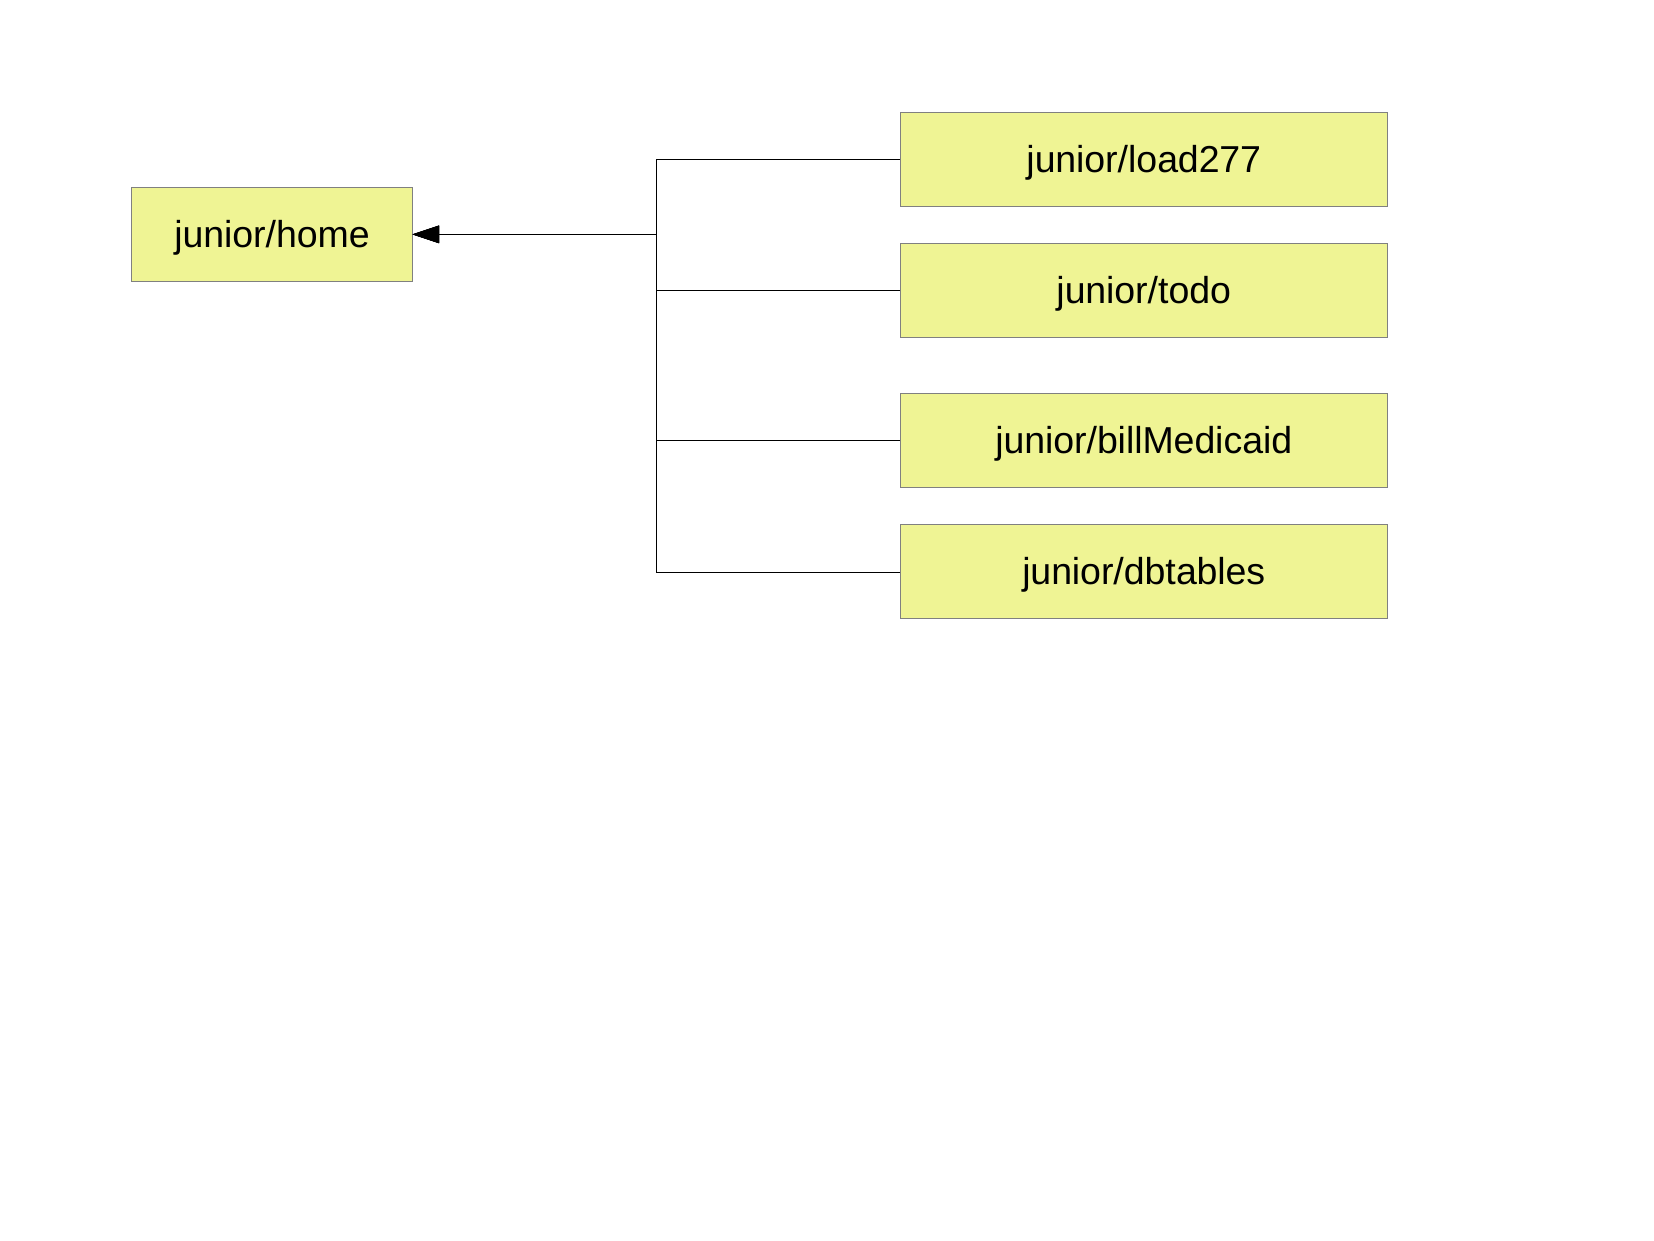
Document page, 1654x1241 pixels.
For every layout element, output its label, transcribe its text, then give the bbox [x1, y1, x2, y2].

text_box junior/dbtables [900, 524, 1388, 619]
text_box junior/billMedicaid [900, 393, 1388, 488]
text_box junior/home [131, 187, 413, 282]
text_box junior/load277 [900, 112, 1388, 207]
text_box junior/todo [900, 243, 1388, 338]
